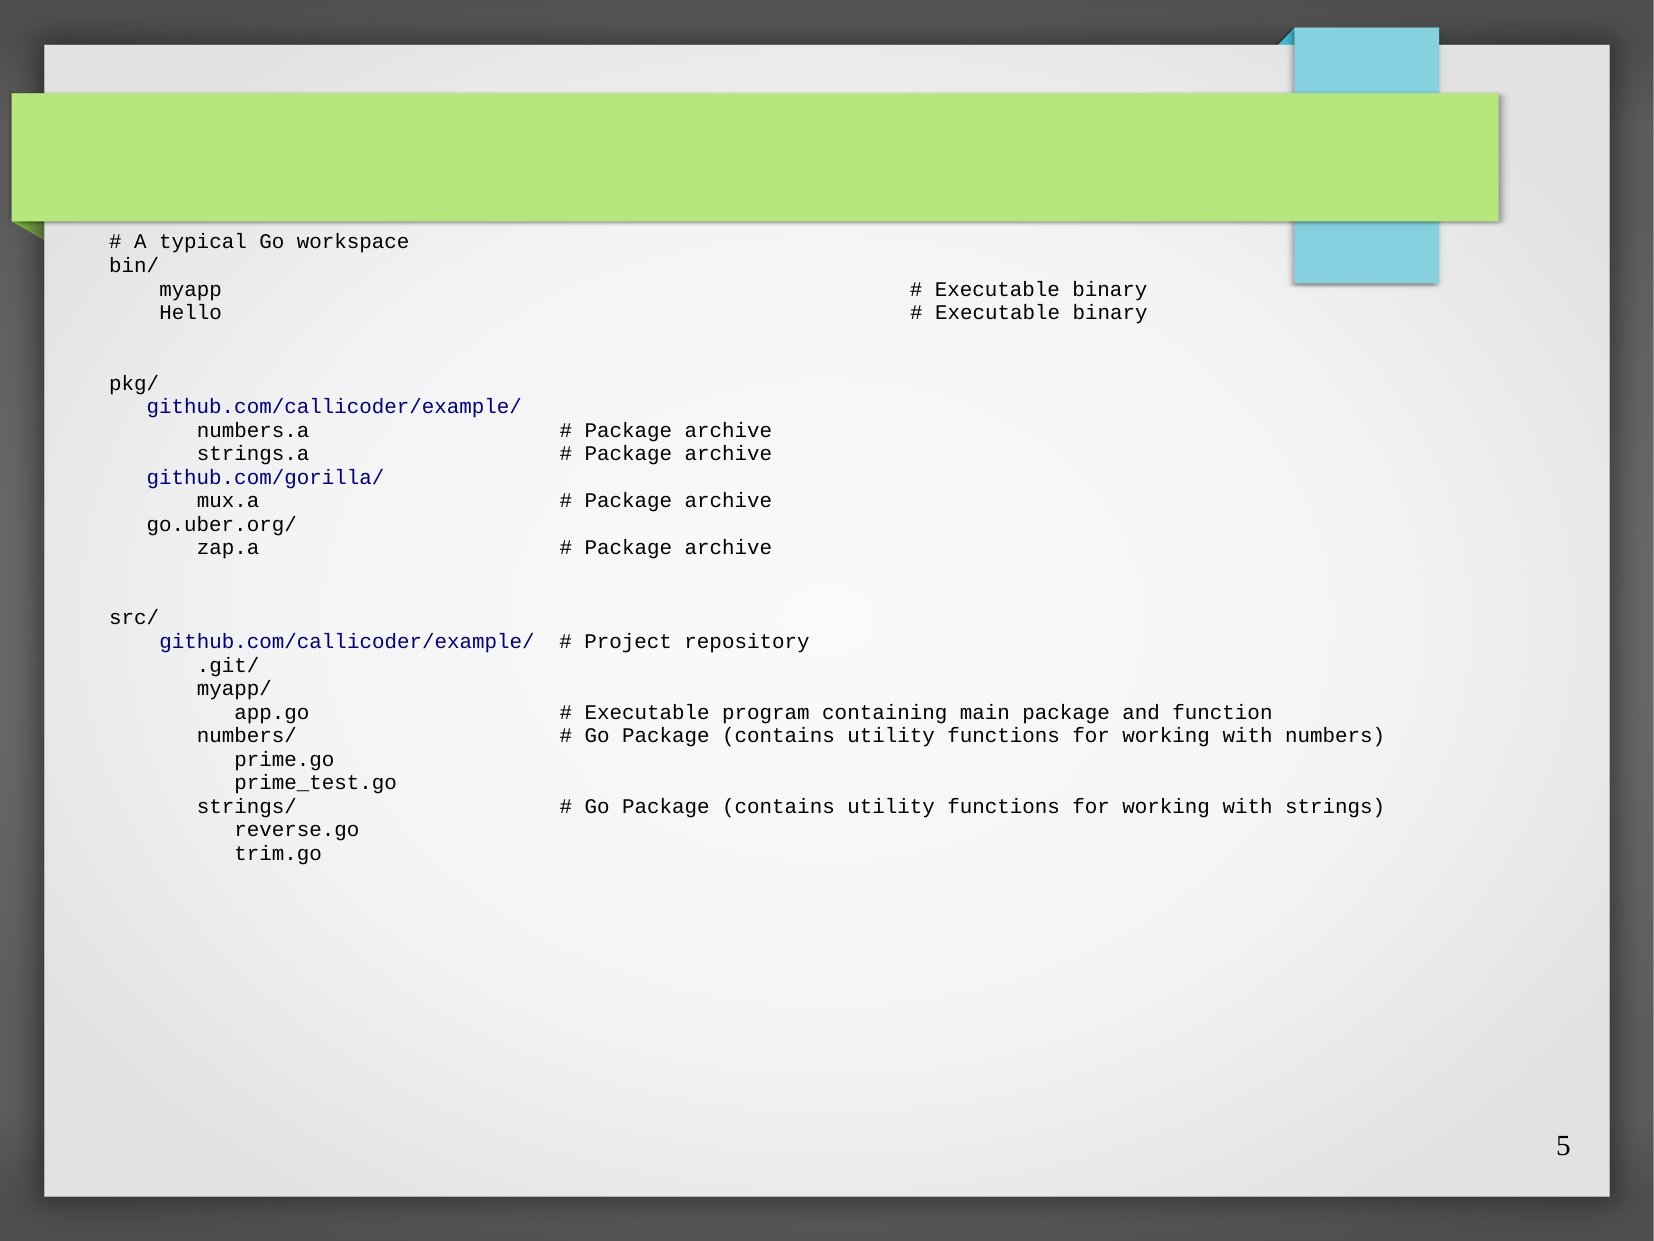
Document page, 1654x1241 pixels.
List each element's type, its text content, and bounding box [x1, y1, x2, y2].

picture [0, 0, 1654, 1241]
text_box # A typical Go workspace bin/ myapp # Executable binary Hello # Executable binary pkg/ github.com/callicoder/example/ numbers.a # Package archive strings.a # Package archive github.com/gorilla/ mux.a # Package archive go.uber.org/ zap.a # Package archive src/ github.com/callicoder/example/ # Project repository .git/ myapp/ app.go # Executable program containing main package and function numbers/ # Go Package (contains utility functions for working with numbers) prime.go prime_test.go strings/ # Go Package (contains utility functions for working with strings) reverse.go trim.go [94, 224, 1571, 1052]
